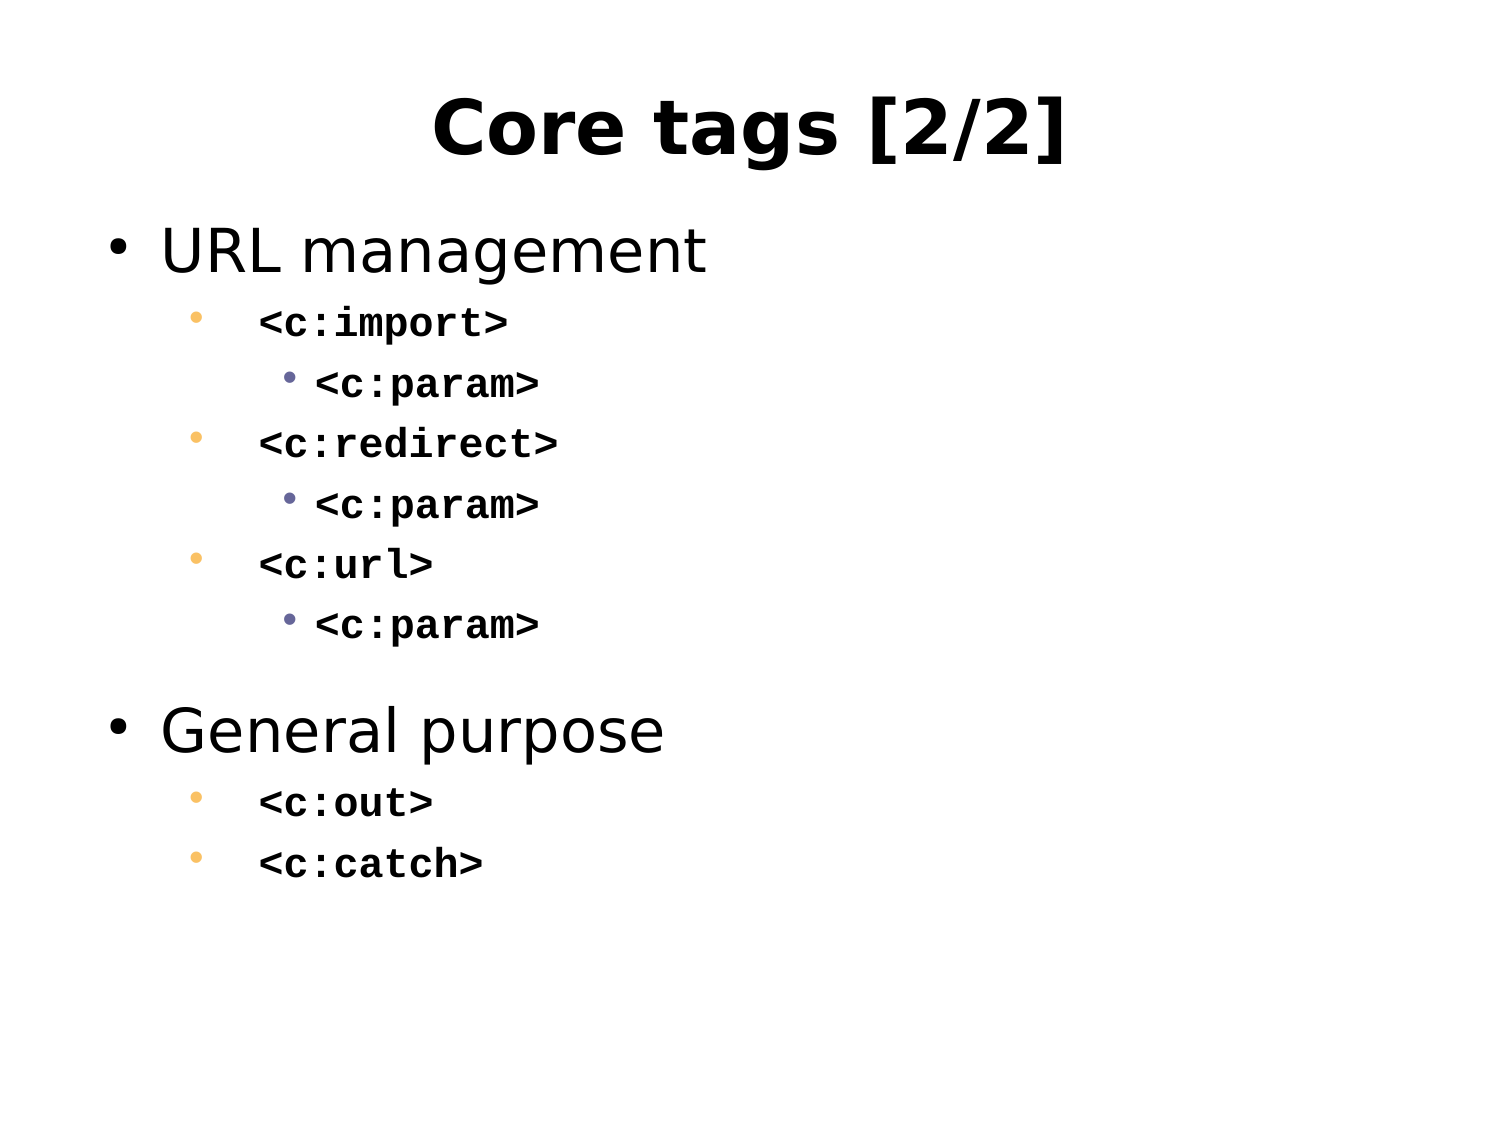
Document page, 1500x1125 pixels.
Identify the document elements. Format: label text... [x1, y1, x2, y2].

list URL management <c:import> <c:param> <c:redirect> <c:param> <c:url> <c:param> General purpose <c:out> <c:catch> [75, 204, 1395, 1075]
title Core tags [2/2] [75, 44, 1425, 177]
